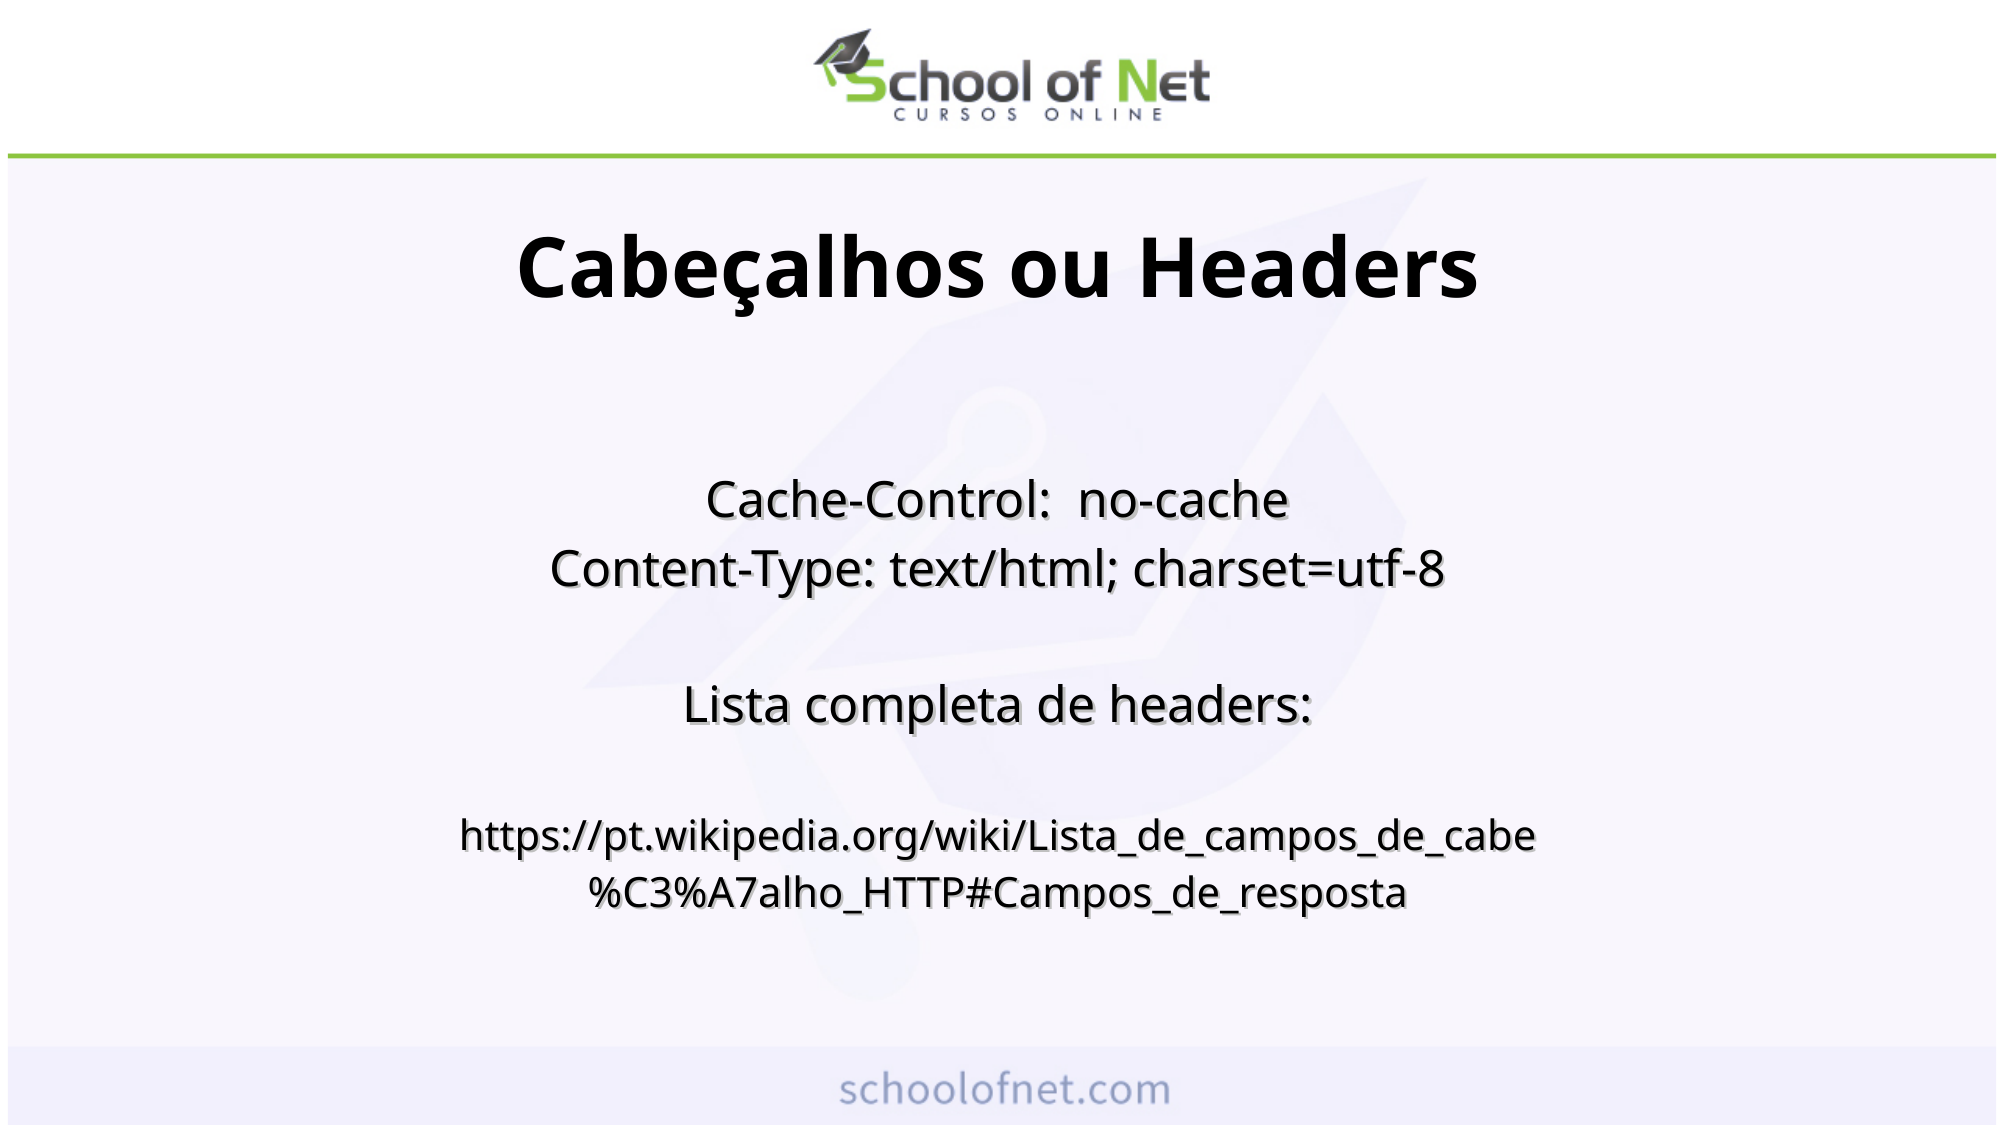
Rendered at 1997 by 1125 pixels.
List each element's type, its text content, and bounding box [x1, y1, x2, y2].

picture [7, 5, 1997, 1125]
subtitle Cache-Control: no-cache Content-Type: text/html; charset=utf-8 Lista completa de headers: https://pt.wikipedia.org/wiki/Lista_de_campos_de_cabe%C3%A7alho_HTTP#Campos_de_resposta [99, 377, 1897, 1006]
title Cabeçalhos ou Headers [99, 171, 1897, 360]
